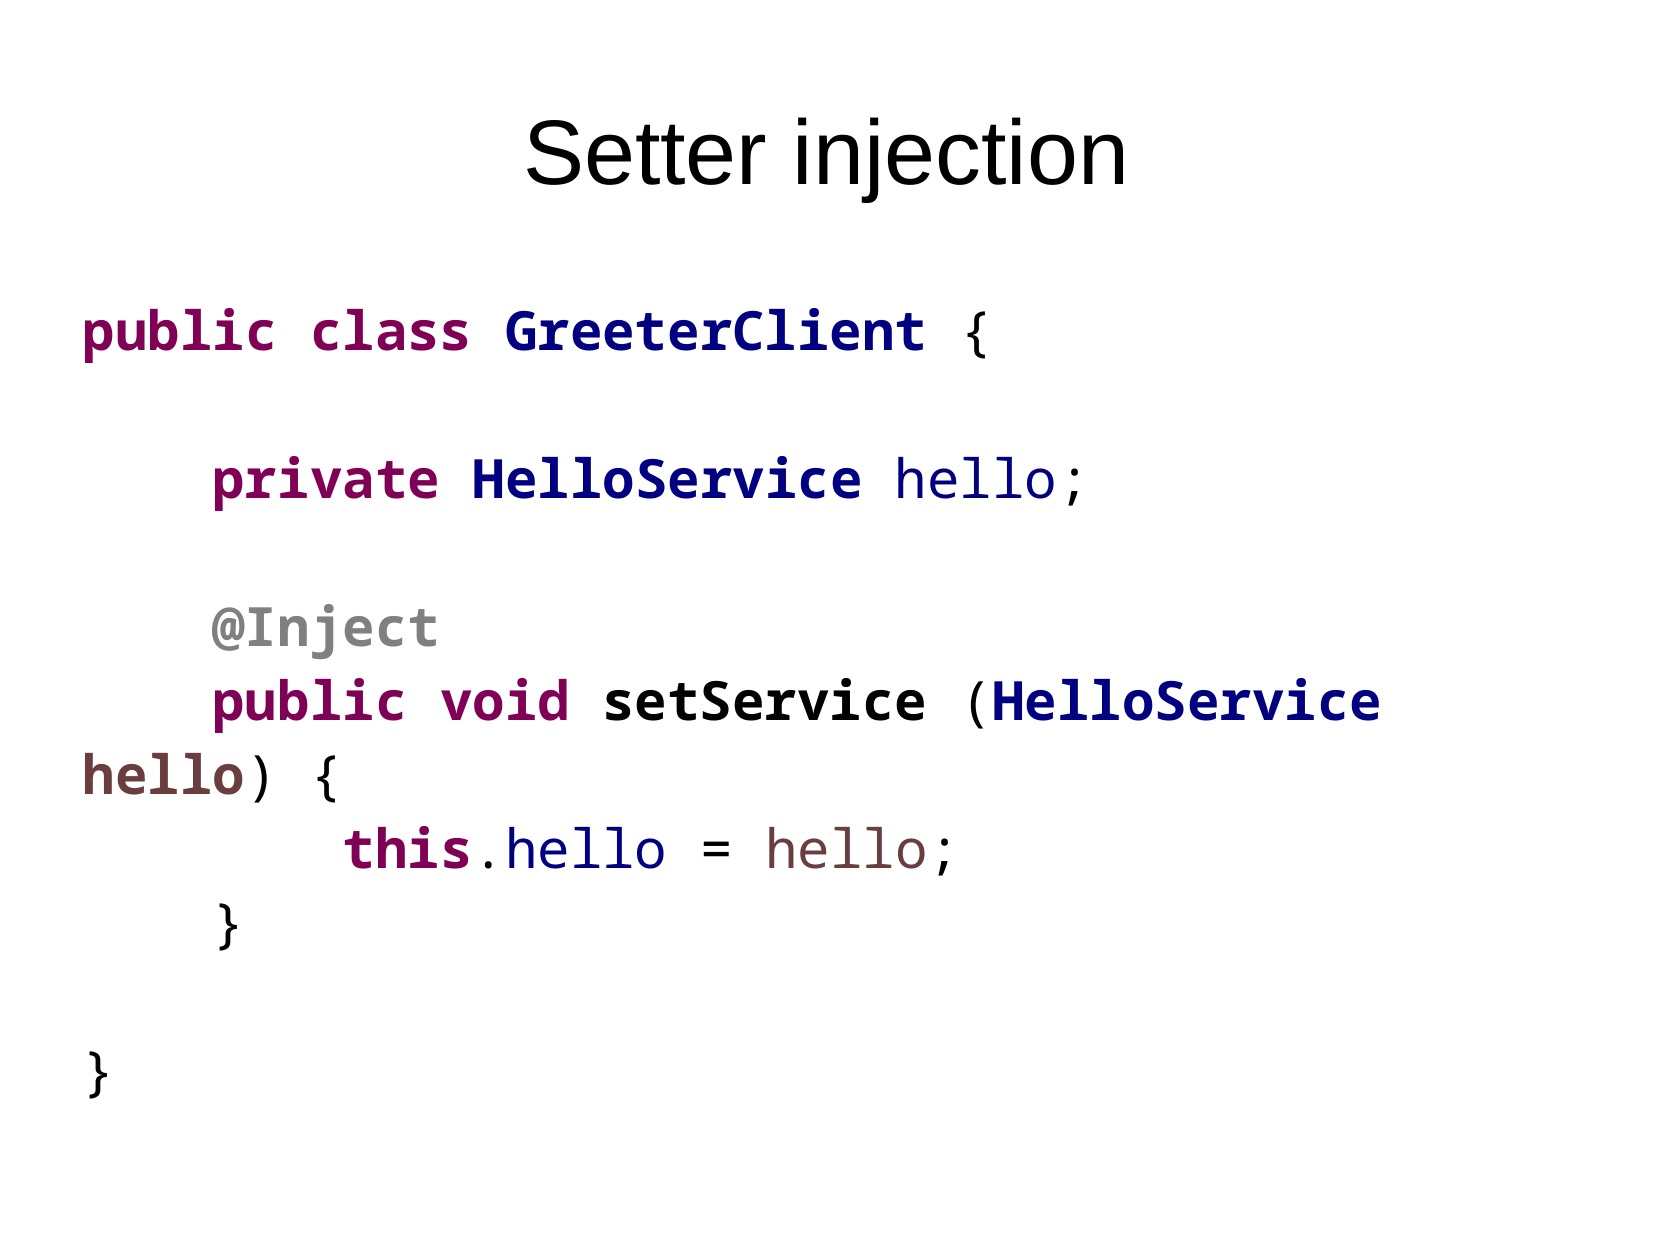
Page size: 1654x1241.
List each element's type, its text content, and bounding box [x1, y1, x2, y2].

list public class GreeterClient { private HelloService hello; @Inject public void setService (HelloService hello) { this.hello = hello; } } [82, 290, 1571, 1109]
title Setter injection [82, 49, 1571, 257]
